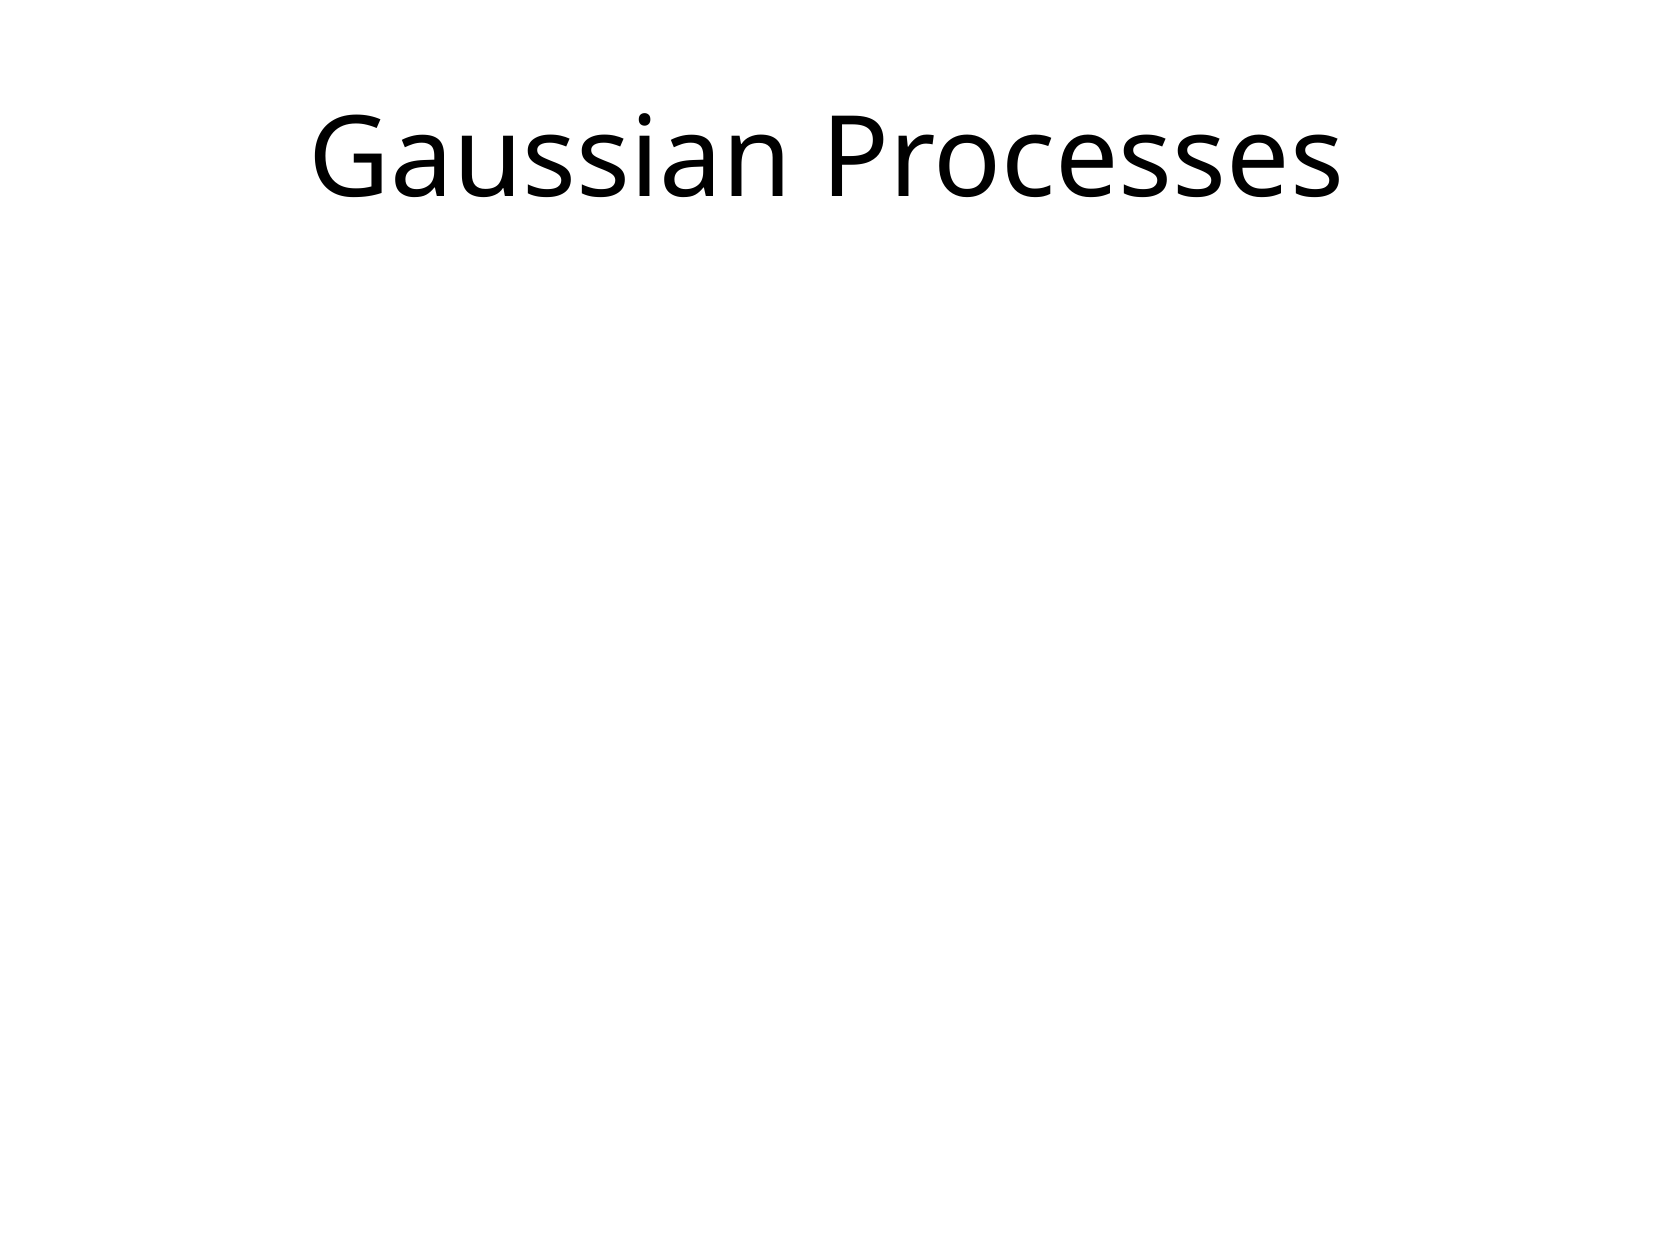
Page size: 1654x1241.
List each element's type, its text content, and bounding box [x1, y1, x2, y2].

title Gaussian Processes [82, 49, 1571, 257]
